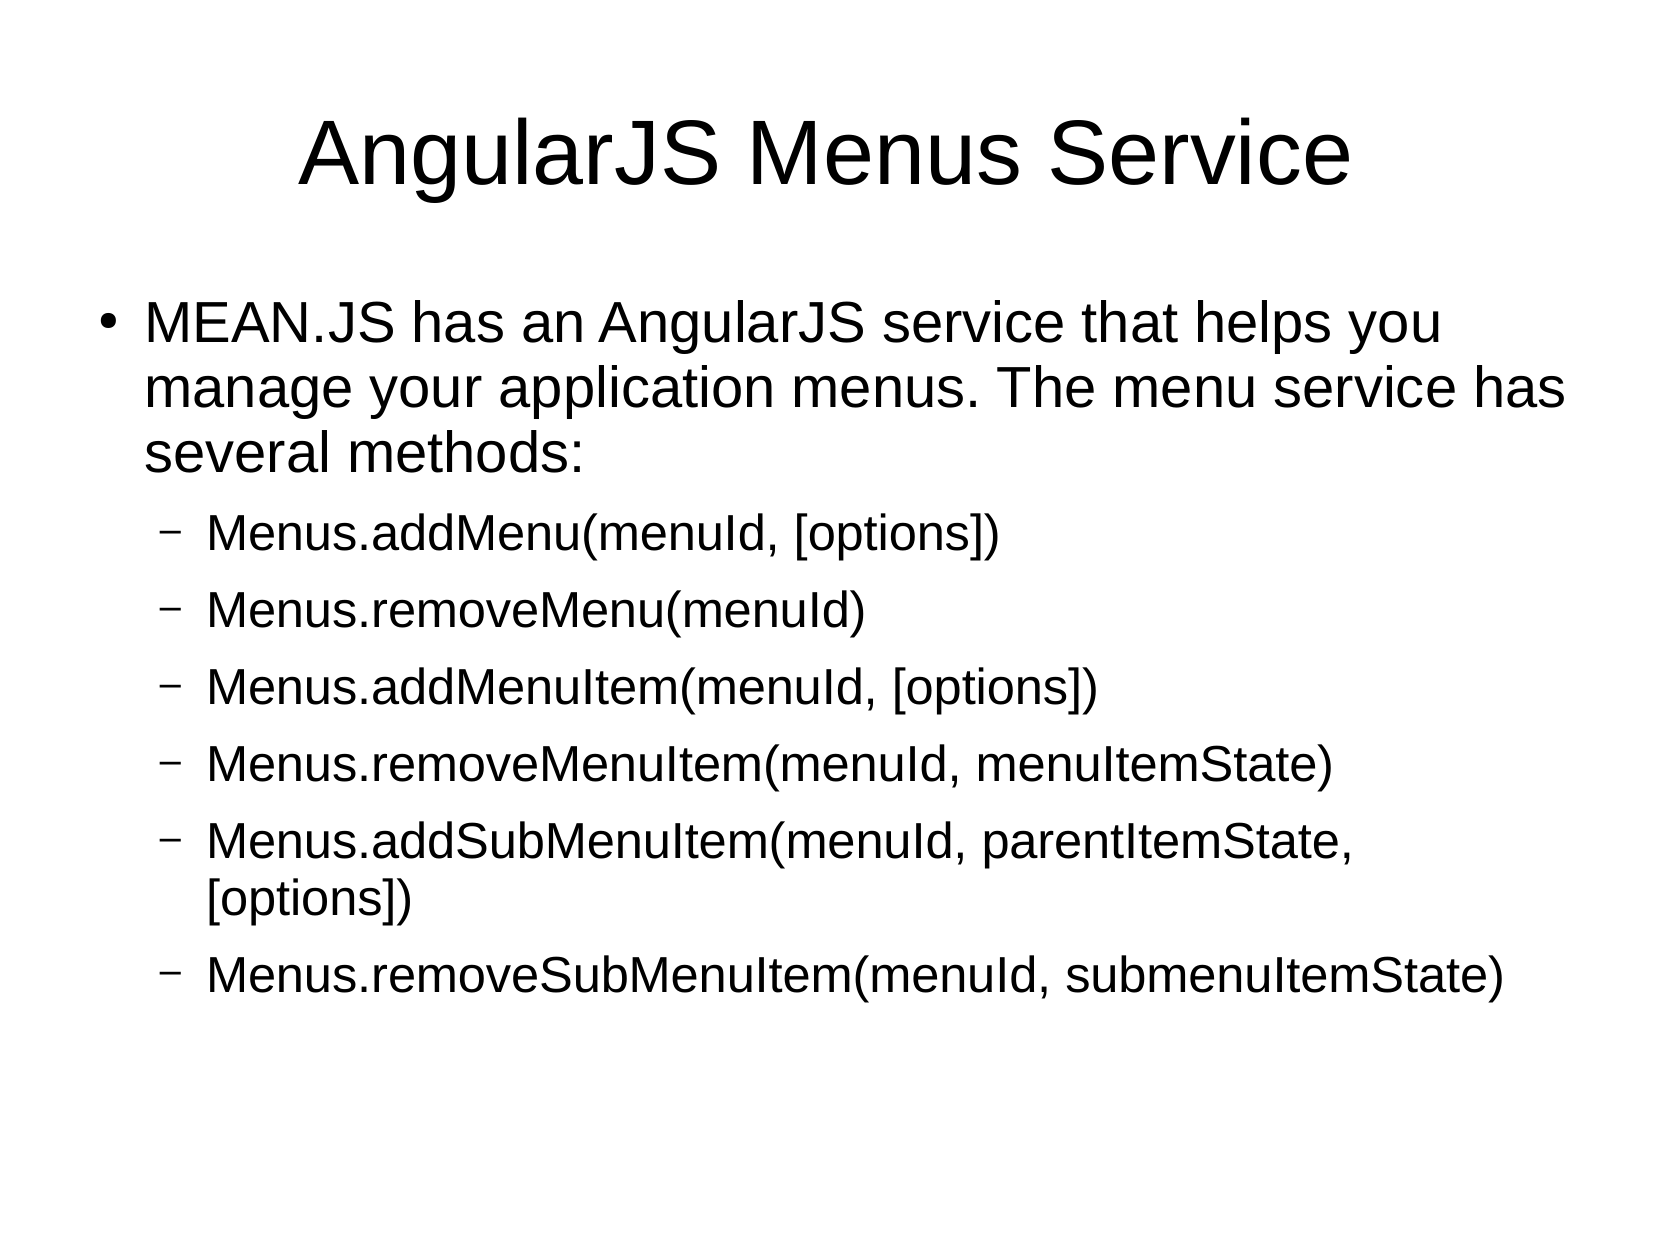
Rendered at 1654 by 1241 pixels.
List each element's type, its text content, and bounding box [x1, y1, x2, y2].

list MEAN.JS has an AngularJS service that helps you manage your application menus. The menu service has several methods: Menus.addMenu(menuId, [options]) Menus.removeMenu(menuId) Menus.addMenuItem(menuId, [options]) Menus.removeMenuItem(menuId, menuItemState) Menus.addSubMenuItem(menuId, parentItemState, [options]) Menus.removeSubMenuItem(menuId, submenuItemState) [82, 290, 1571, 1010]
title AngularJS Menus Service [82, 49, 1571, 257]
